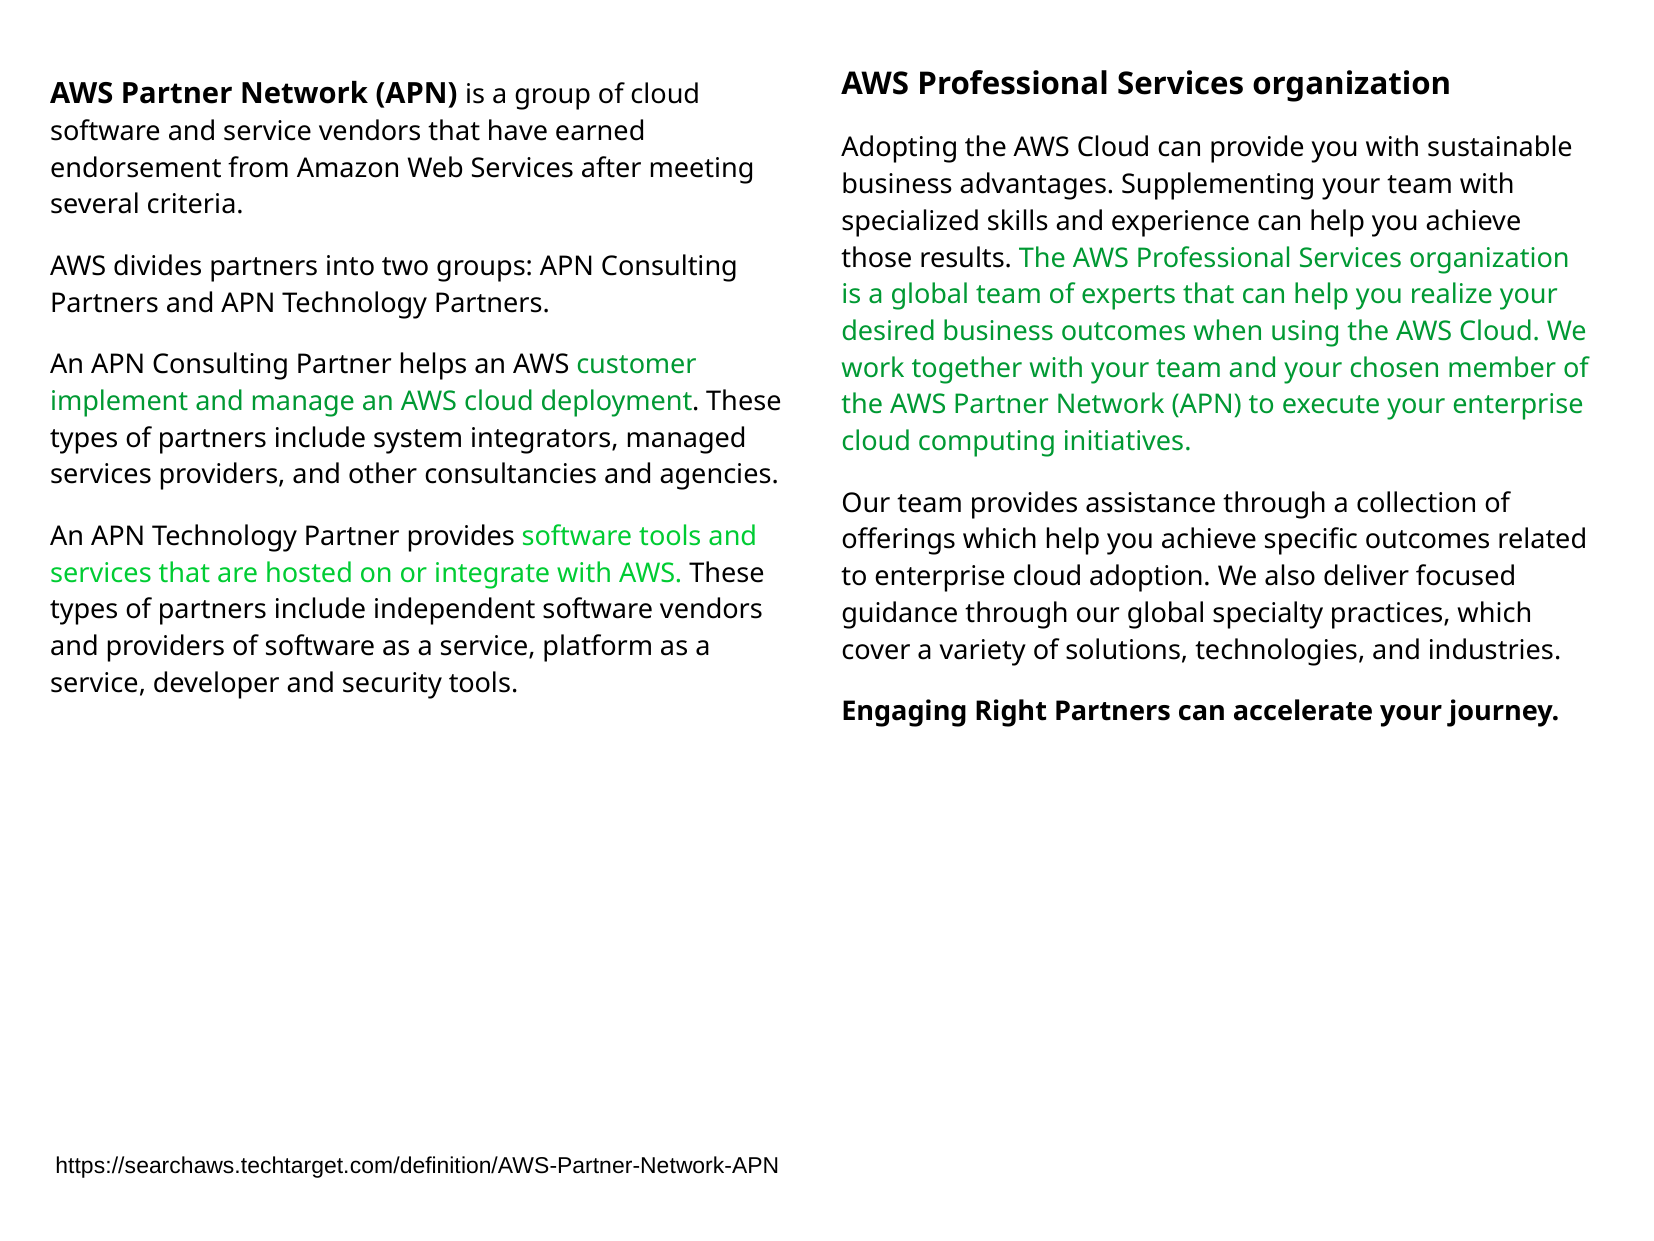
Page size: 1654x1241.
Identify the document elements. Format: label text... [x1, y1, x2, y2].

text_box AWS Professional Services organization Adopting the AWS Cloud can provide you with sustainable business advantages. Supplementing your team with specialized skills and experience can help you achieve those results. The AWS Professional Services organization is a global team of experts that can help you realize your desired business outcomes when using the AWS Cloud. We work together with your team and your chosen member of the AWS Partner Network (APN) to execute your enterprise cloud computing initiatives. Our team provides assistance through a collection of offerings which help you achieve specific outcomes related to enterprise cloud adoption. We also deliver focused guidance through our global specialty practices, which cover a variety of solutions, technologies, and industries. Engaging Right Partners can accelerate your journey. [826, 53, 1607, 564]
text_box https://searchaws.techtarget.com/definition/AWS-Partner-Network-APN [40, 1145, 804, 1193]
text_box AWS Partner Network (APN) is a group of cloud software and service vendors that have earned endorsement from Amazon Web Services after meeting several criteria. AWS divides partners into two groups: APN Consulting Partners and APN Technology Partners. An APN Consulting Partner helps an AWS customer implement and manage an AWS cloud deployment. These types of partners include system integrators, managed services providers, and other consultancies and agencies. An APN Technology Partner provides software tools and services that are hosted on or integrate with AWS. These types of partners include independent software vendors and providers of software as a service, platform as a service, developer and security tools. [35, 64, 804, 591]
